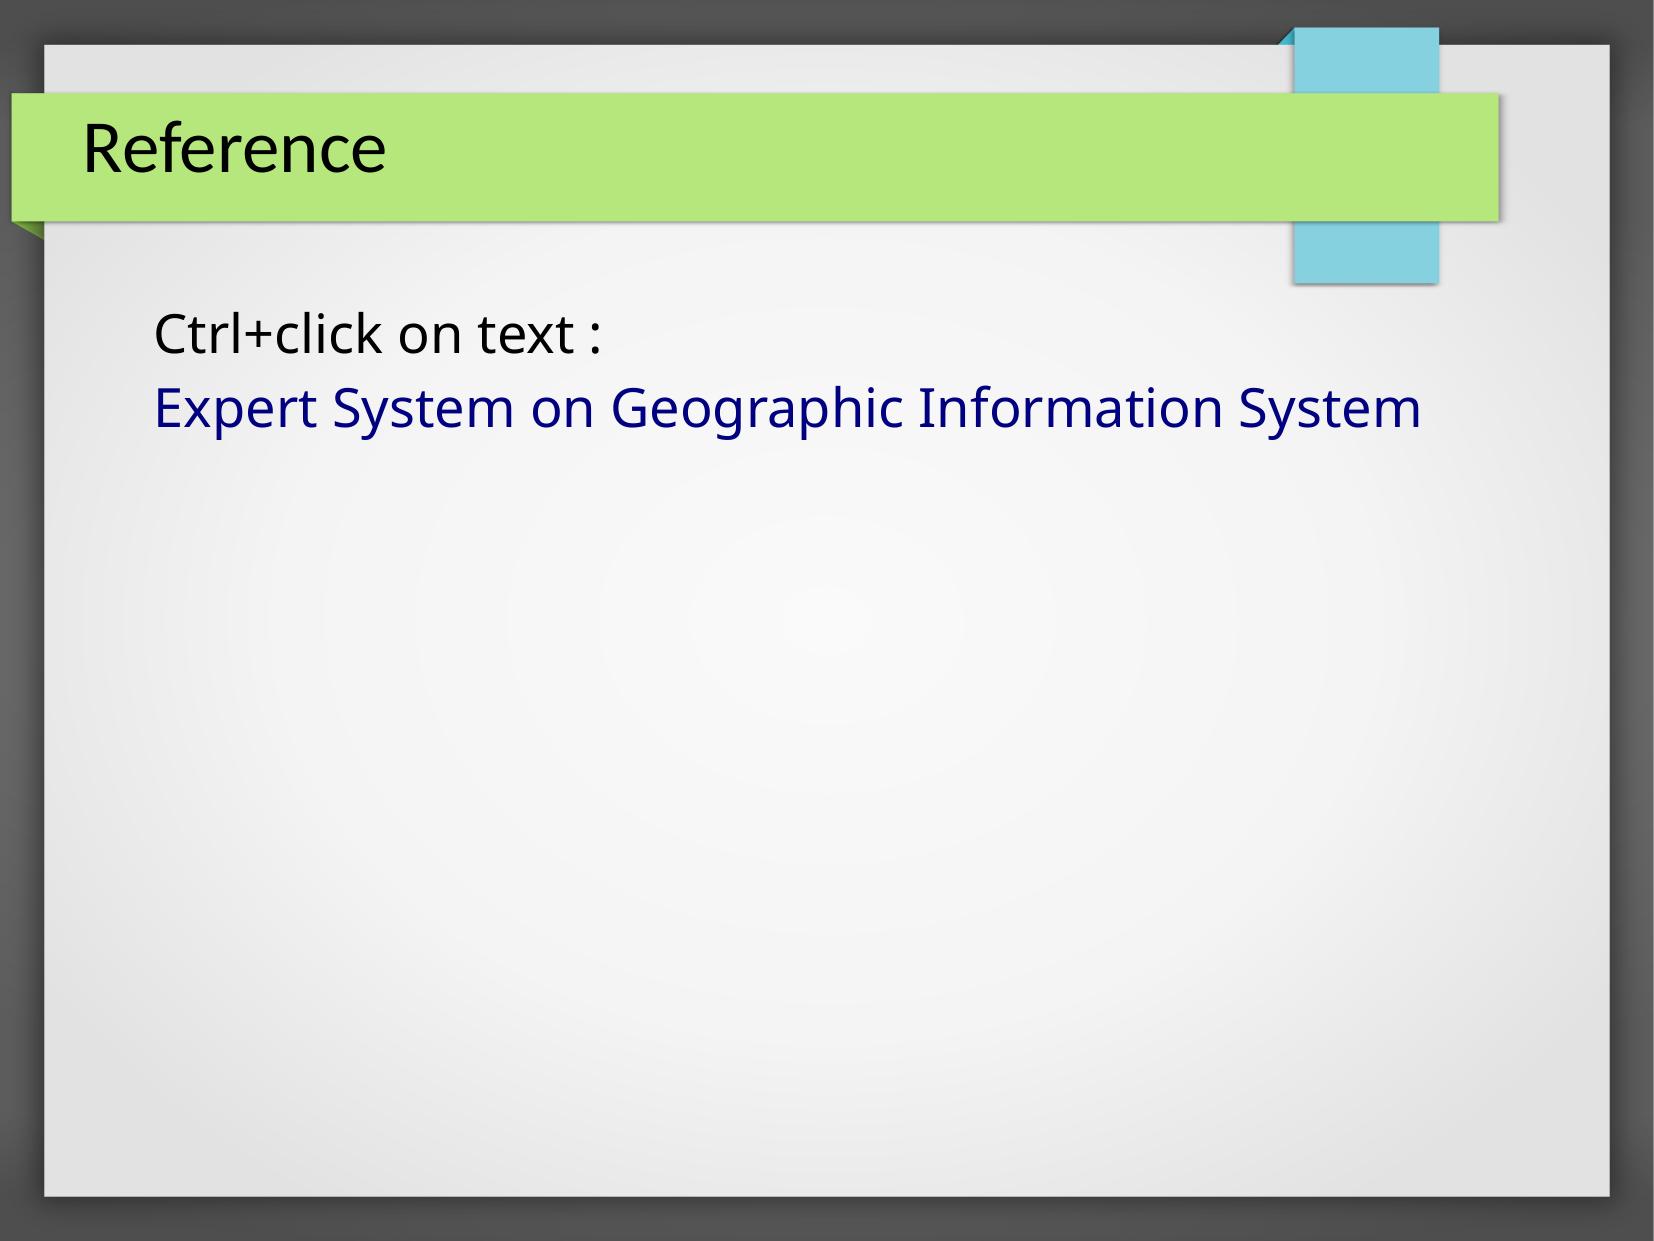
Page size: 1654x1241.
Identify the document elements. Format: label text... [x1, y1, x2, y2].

list Ctrl+click on text : Expert System on Geographic Information System [82, 295, 1571, 1015]
title Reference [82, 94, 1264, 213]
picture [0, 0, 1654, 1241]
